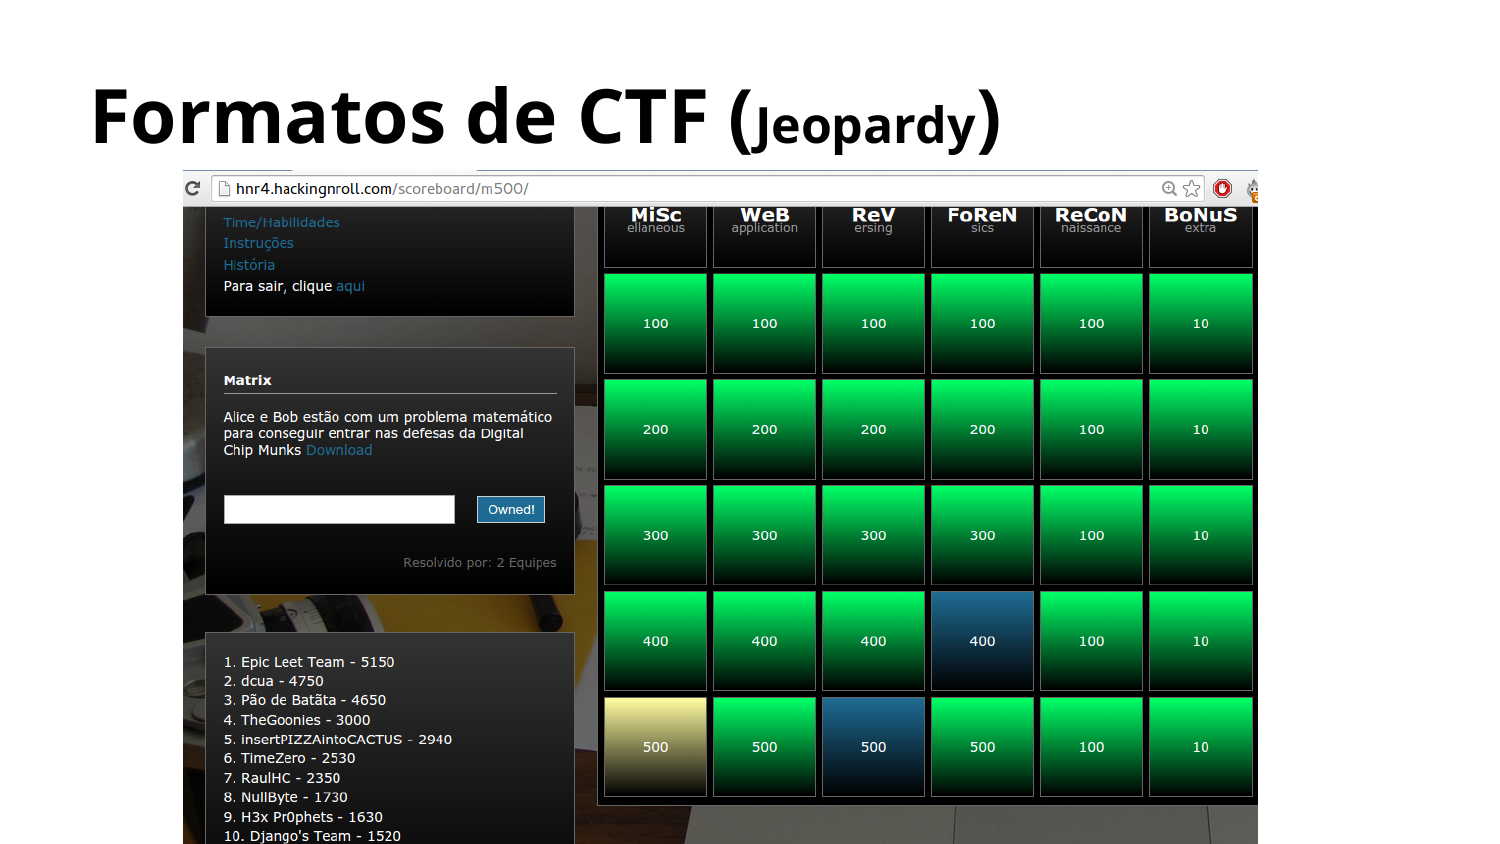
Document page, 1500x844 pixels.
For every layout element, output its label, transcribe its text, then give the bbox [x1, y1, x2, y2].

text_box Formatos de CTF (Jeopardy) [75, 33, 1425, 174]
picture [183, 170, 1258, 844]
